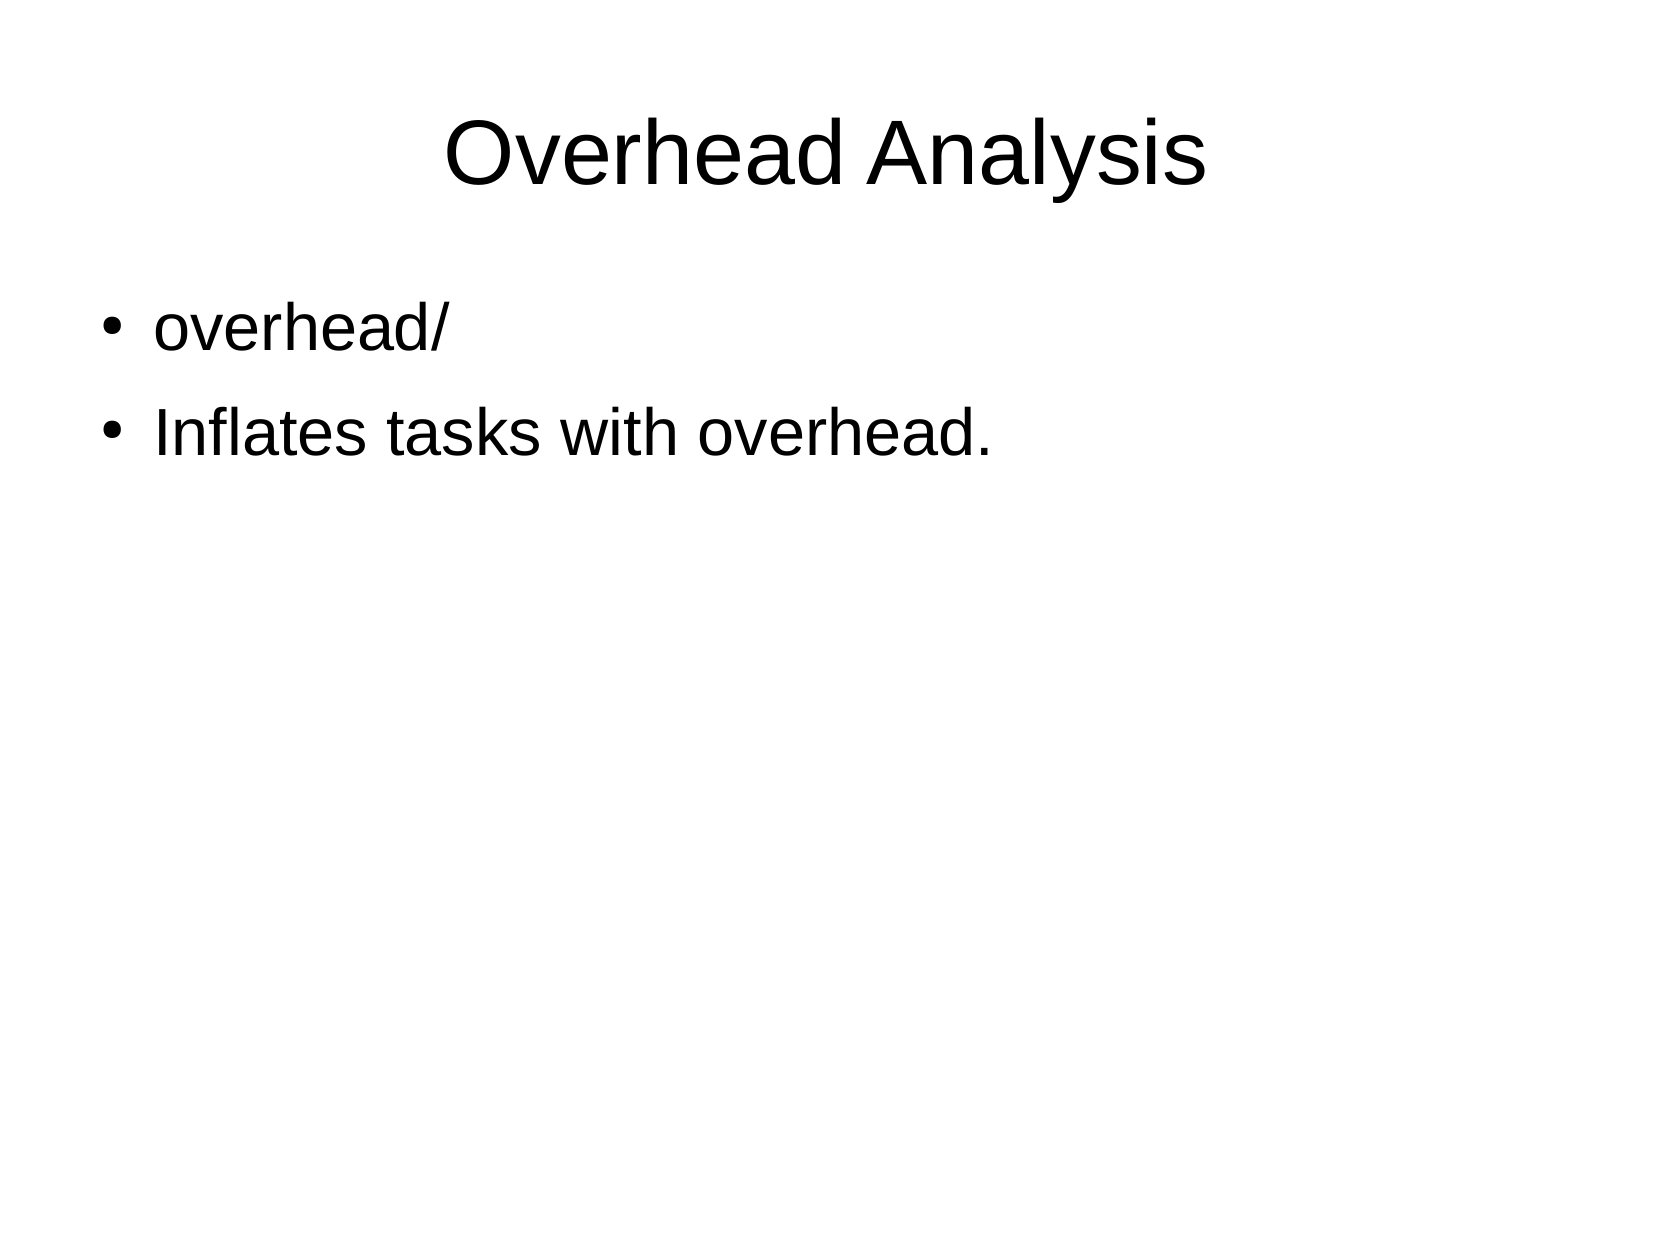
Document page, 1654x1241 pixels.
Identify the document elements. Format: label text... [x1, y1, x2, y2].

list overhead/ Inflates tasks with overhead. [82, 290, 1571, 1010]
title Overhead Analysis [82, 49, 1571, 257]
